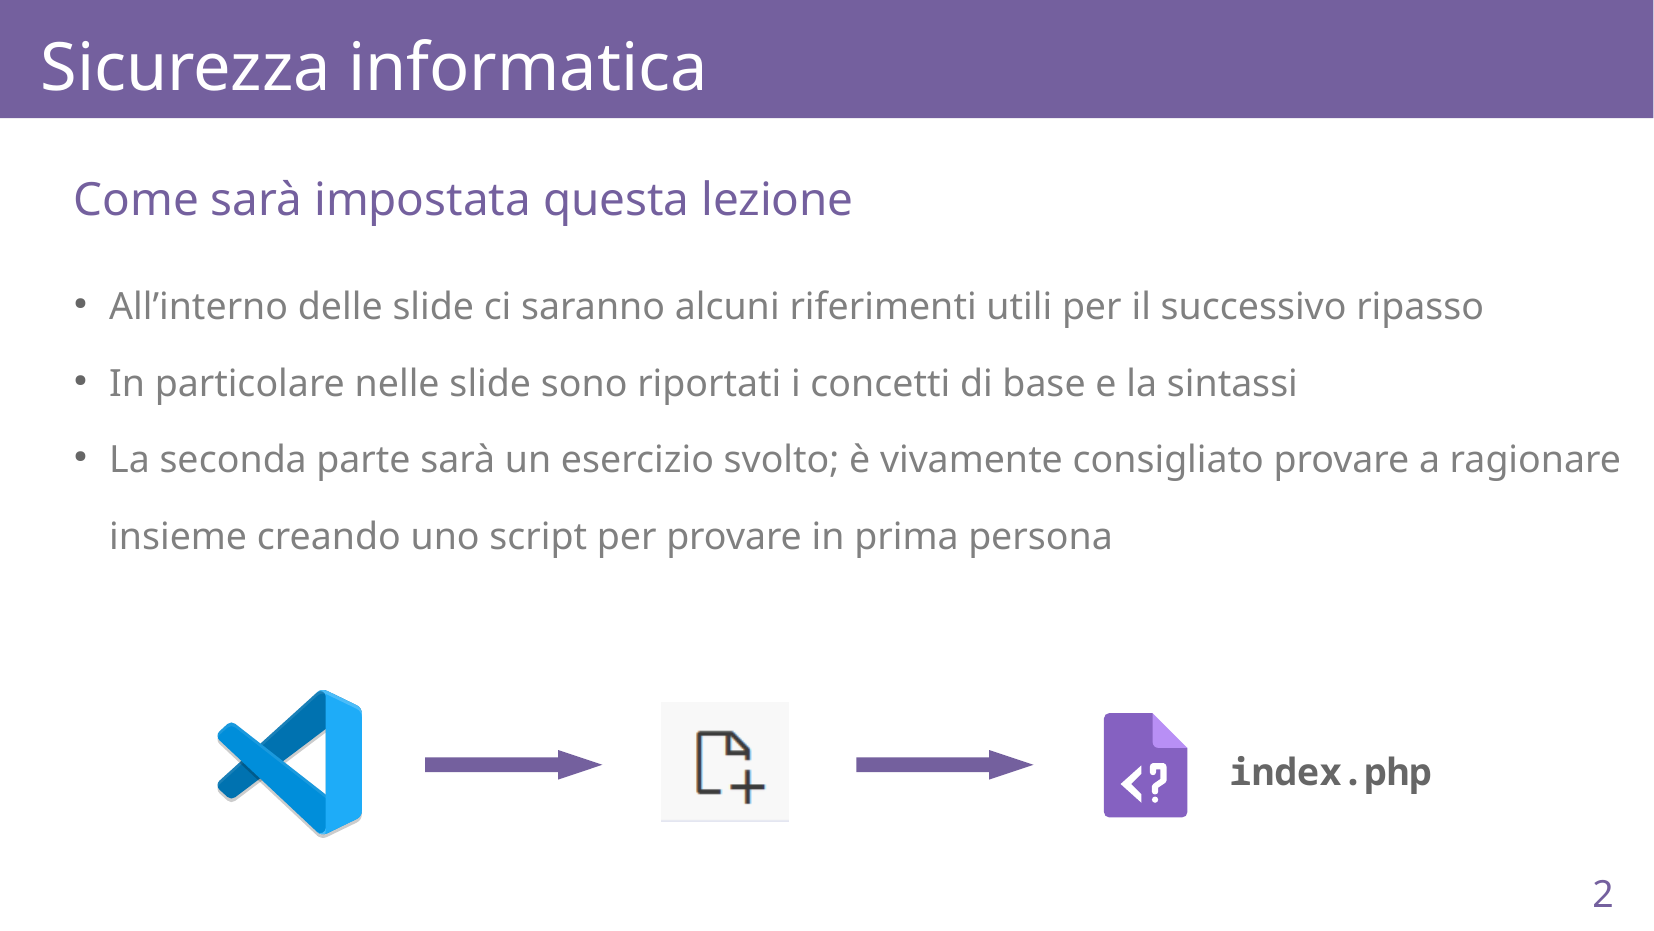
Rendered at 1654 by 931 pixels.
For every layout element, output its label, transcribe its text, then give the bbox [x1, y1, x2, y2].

picture [206, 679, 373, 846]
text_box index.php [1214, 738, 1447, 799]
text_box [856, 750, 1034, 780]
text_box [0, 0, 1654, 119]
text_box Sicurezza informatica [25, 11, 942, 107]
picture [1086, 702, 1205, 821]
picture [661, 702, 789, 822]
text_box <numero> [1510, 860, 1654, 931]
text_box [425, 750, 603, 780]
text_box All’interno delle slide ci saranno alcuni riferimenti utili per il successivo ripasso In particolare nelle slide sono riportati i concetti di base e la sintassi La seconda parte sarà un esercizio svolto; è vivamente consigliato provare a ragionare insieme creando uno script per provare in prima persona [59, 246, 1599, 599]
text_box Come sarà impostata questa lezione [59, 158, 1107, 229]
